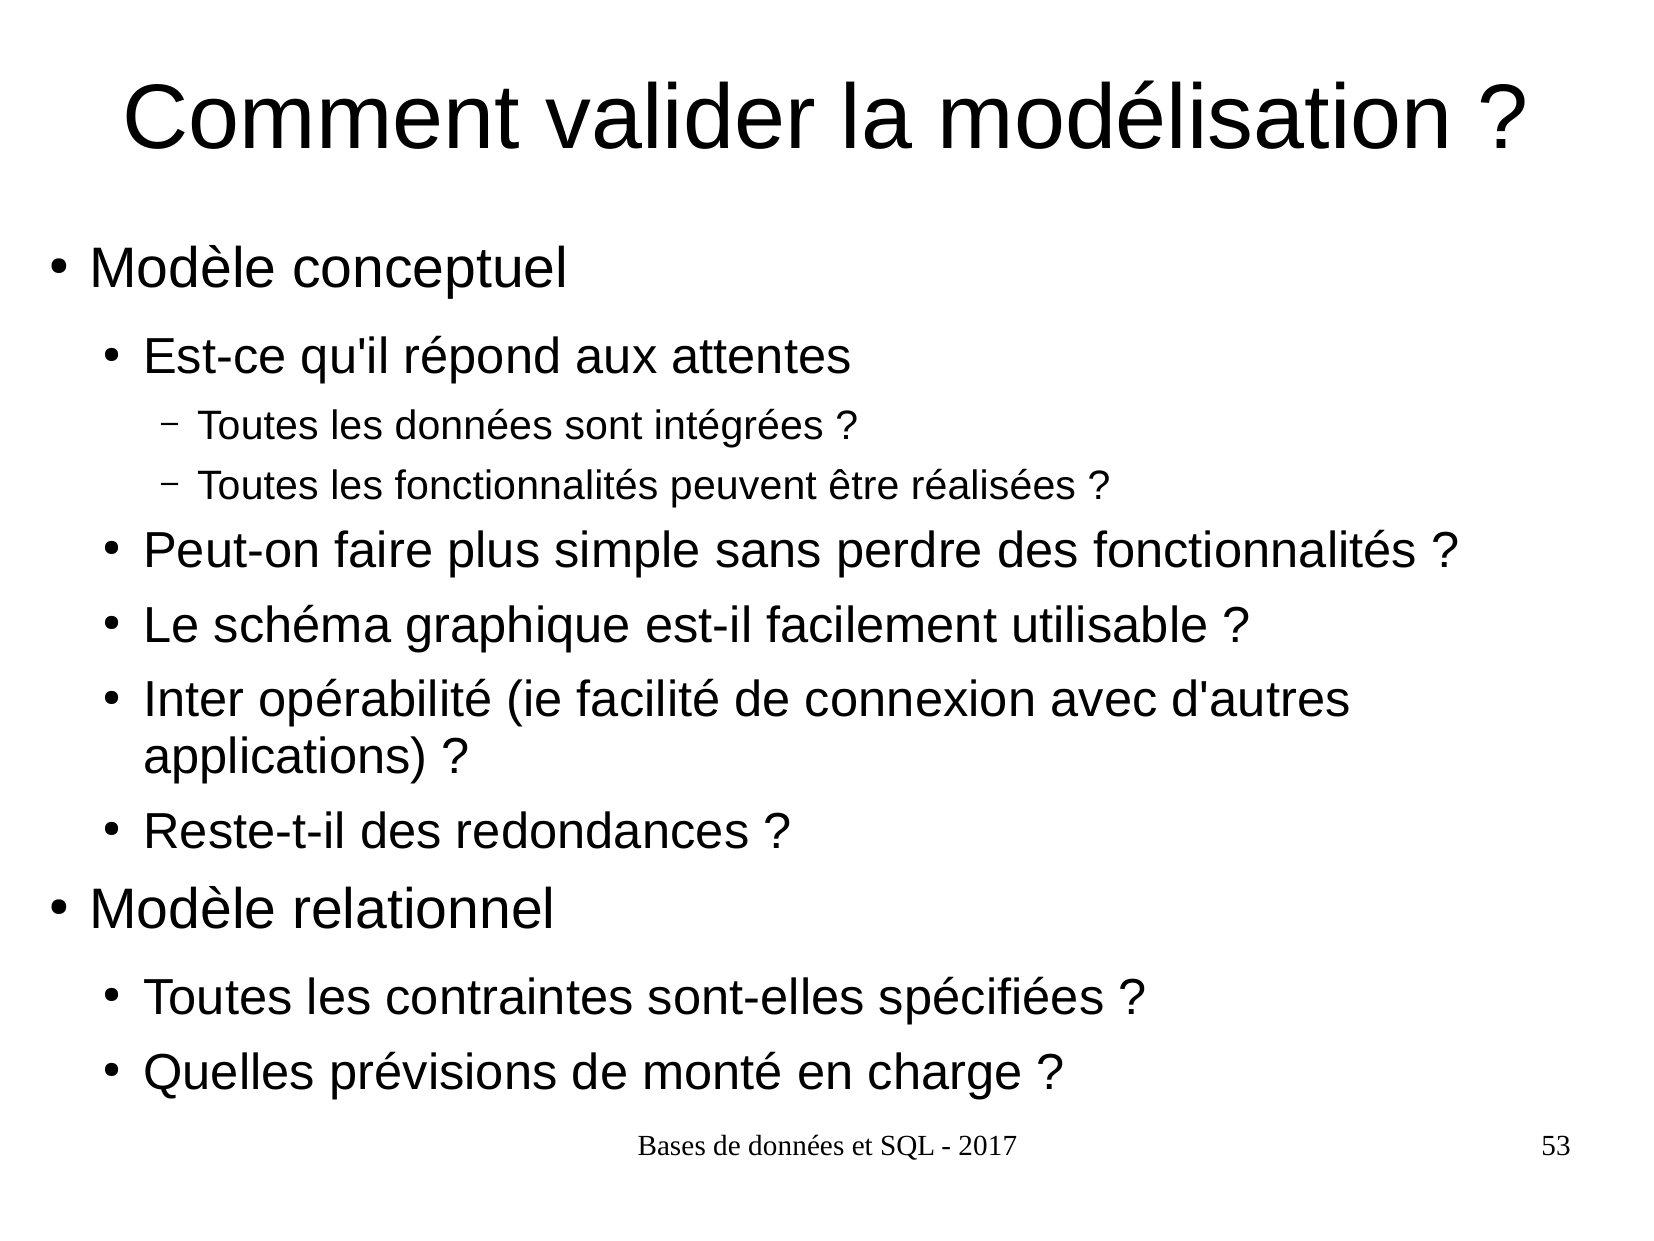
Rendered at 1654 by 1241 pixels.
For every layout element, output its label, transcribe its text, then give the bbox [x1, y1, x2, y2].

list Modèle conceptuel Est-ce qu'il répond aux attentes Toutes les données sont intégrées ? Toutes les fonctionnalités peuvent être réalisées ? Peut-on faire plus simple sans perdre des fonctionnalités ? Le schéma graphique est-il facilement utilisable ? Inter opérabilité (ie facilité de connexion avec d'autres applications) ? Reste-t-il des redondances ? Modèle relationnel Toutes les contraintes sont-elles spécifiées ? Quelles prévisions de monté en charge ? [35, 236, 1607, 1109]
title Comment valider la modélisation ? [82, 56, 1571, 178]
